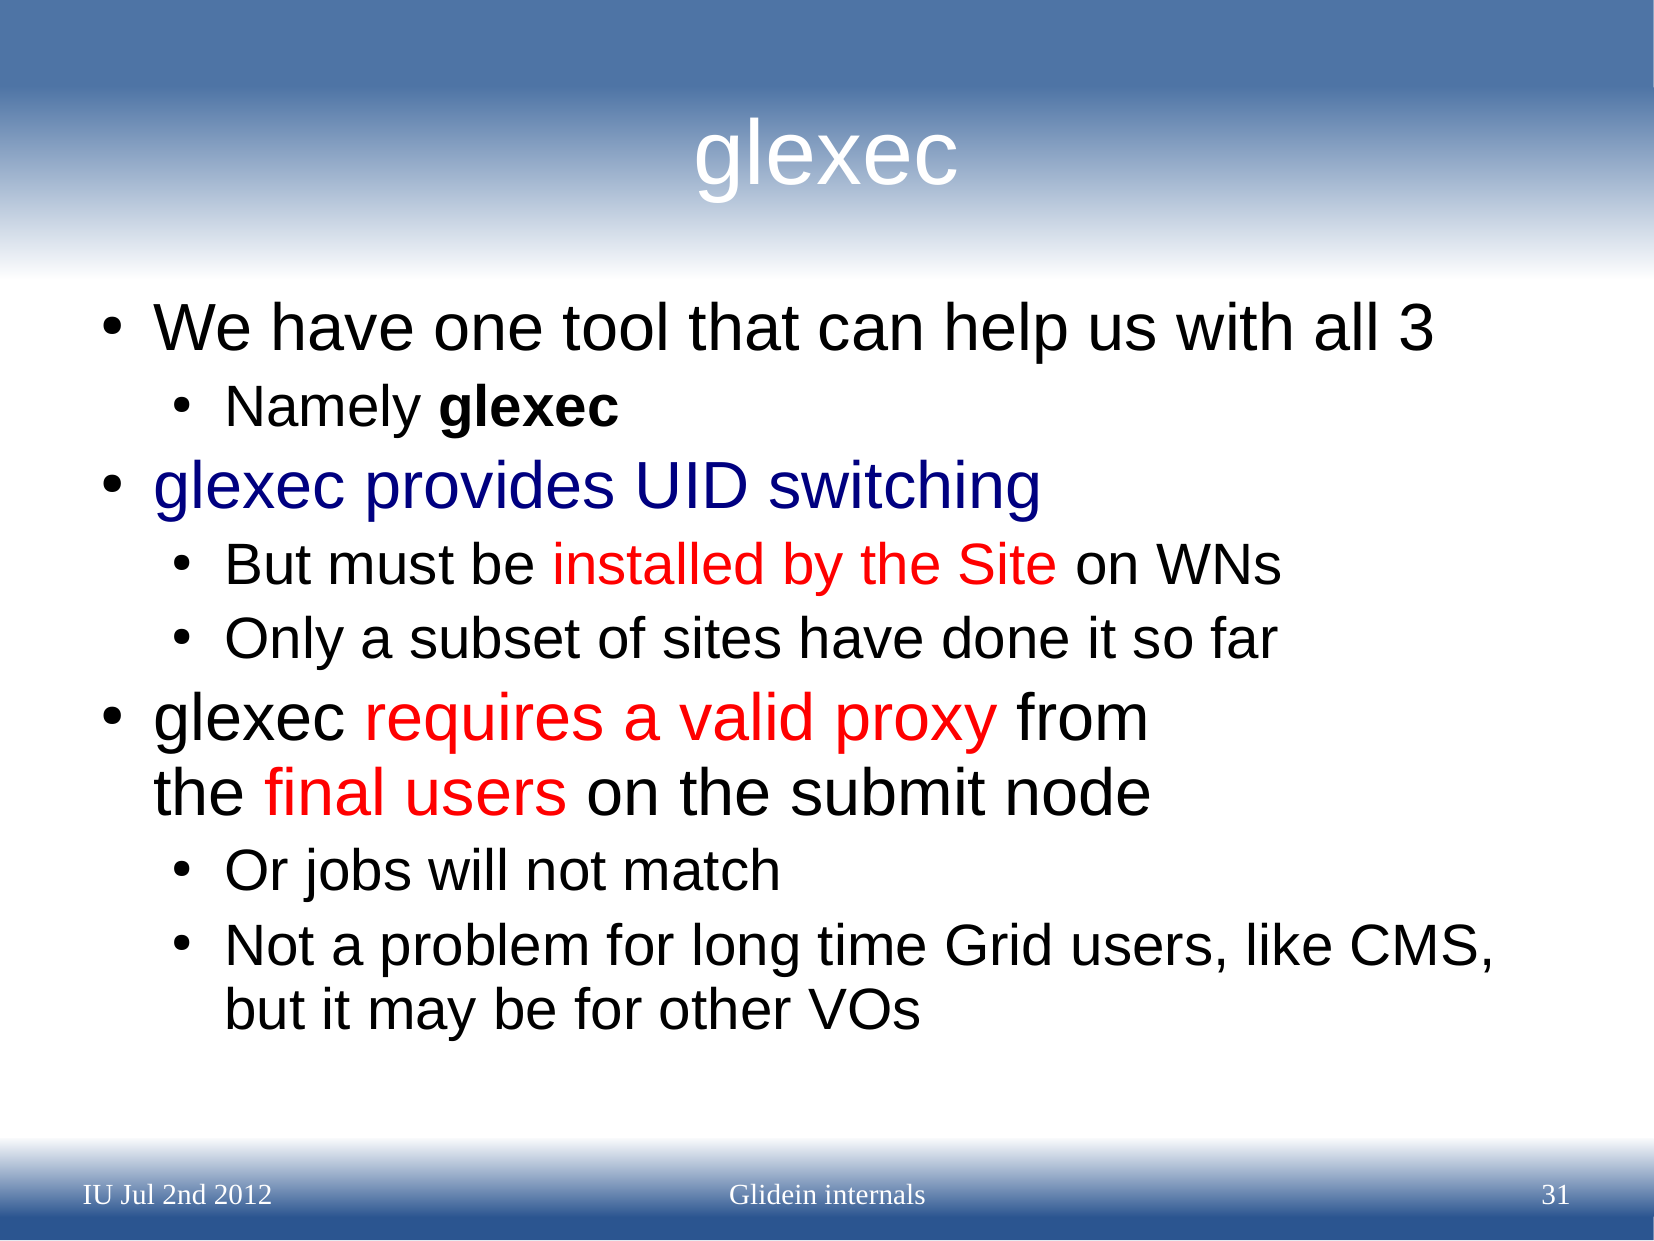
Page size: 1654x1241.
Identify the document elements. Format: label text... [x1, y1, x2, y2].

title glexec [82, 56, 1571, 250]
list We have one tool that can help us with all 3 Namely glexec glexec provides UID switching But must be installed by the Site on WNs Only a subset of sites have done it so far glexec requires a valid proxy from the final users on the submit node Or jobs will not match Not a problem for long time Grid users, like CMS, but it may be for other VOs [82, 290, 1618, 1109]
